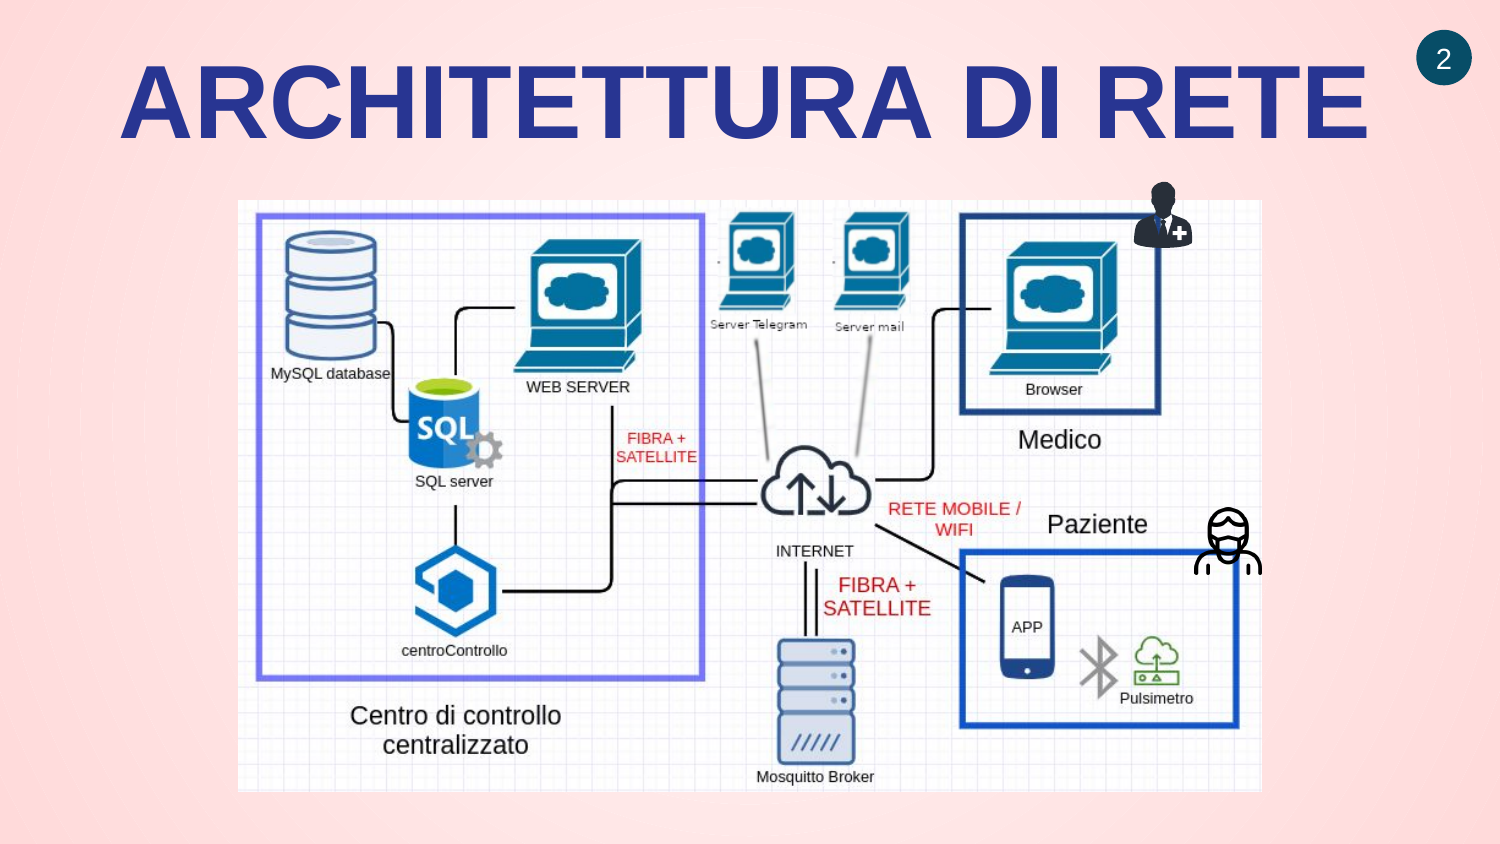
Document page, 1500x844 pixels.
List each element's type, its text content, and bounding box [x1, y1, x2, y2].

text_box 2 [1416, 29, 1472, 86]
text_box ARCHITETTURA DI RETE [99, 28, 1391, 163]
picture [1165, 216, 1172, 231]
picture [238, 200, 1262, 792]
text_box [1133, 181, 1193, 248]
picture [1155, 215, 1162, 232]
